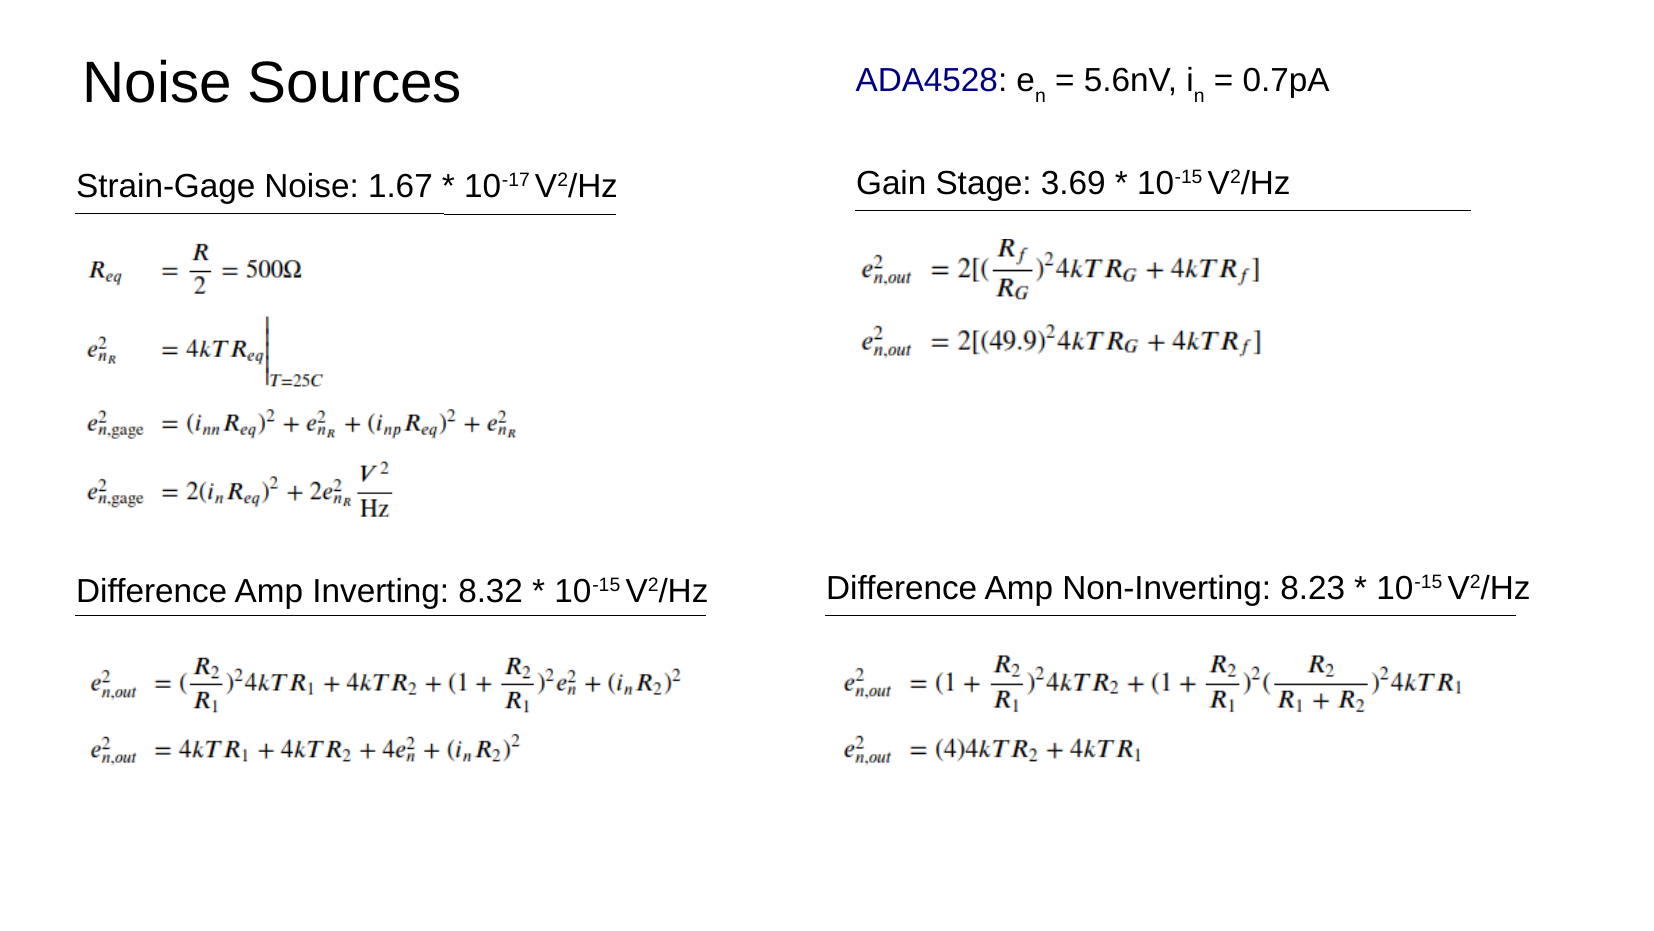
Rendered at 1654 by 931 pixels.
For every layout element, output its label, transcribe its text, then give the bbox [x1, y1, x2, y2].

text_box Gain Stage: 3.69 * 10-15 V2/Hz [841, 157, 1336, 224]
text_box ADA4528: en = 5.6nV, in = 0.7pA [840, 53, 1561, 121]
title Noise Sources [82, 37, 1571, 193]
picture [852, 239, 1281, 376]
text_box Strain-Gage Noise: 1.67 * 10-17 V2/Hz [61, 160, 782, 227]
picture [75, 643, 691, 782]
picture [825, 650, 1481, 777]
text_box Difference Amp Inverting: 8.32 * 10-15 V2/Hz [61, 565, 782, 632]
picture [61, 224, 556, 533]
text_box Difference Amp Non-Inverting: 8.23 * 10-15 V2/Hz [811, 562, 1576, 651]
